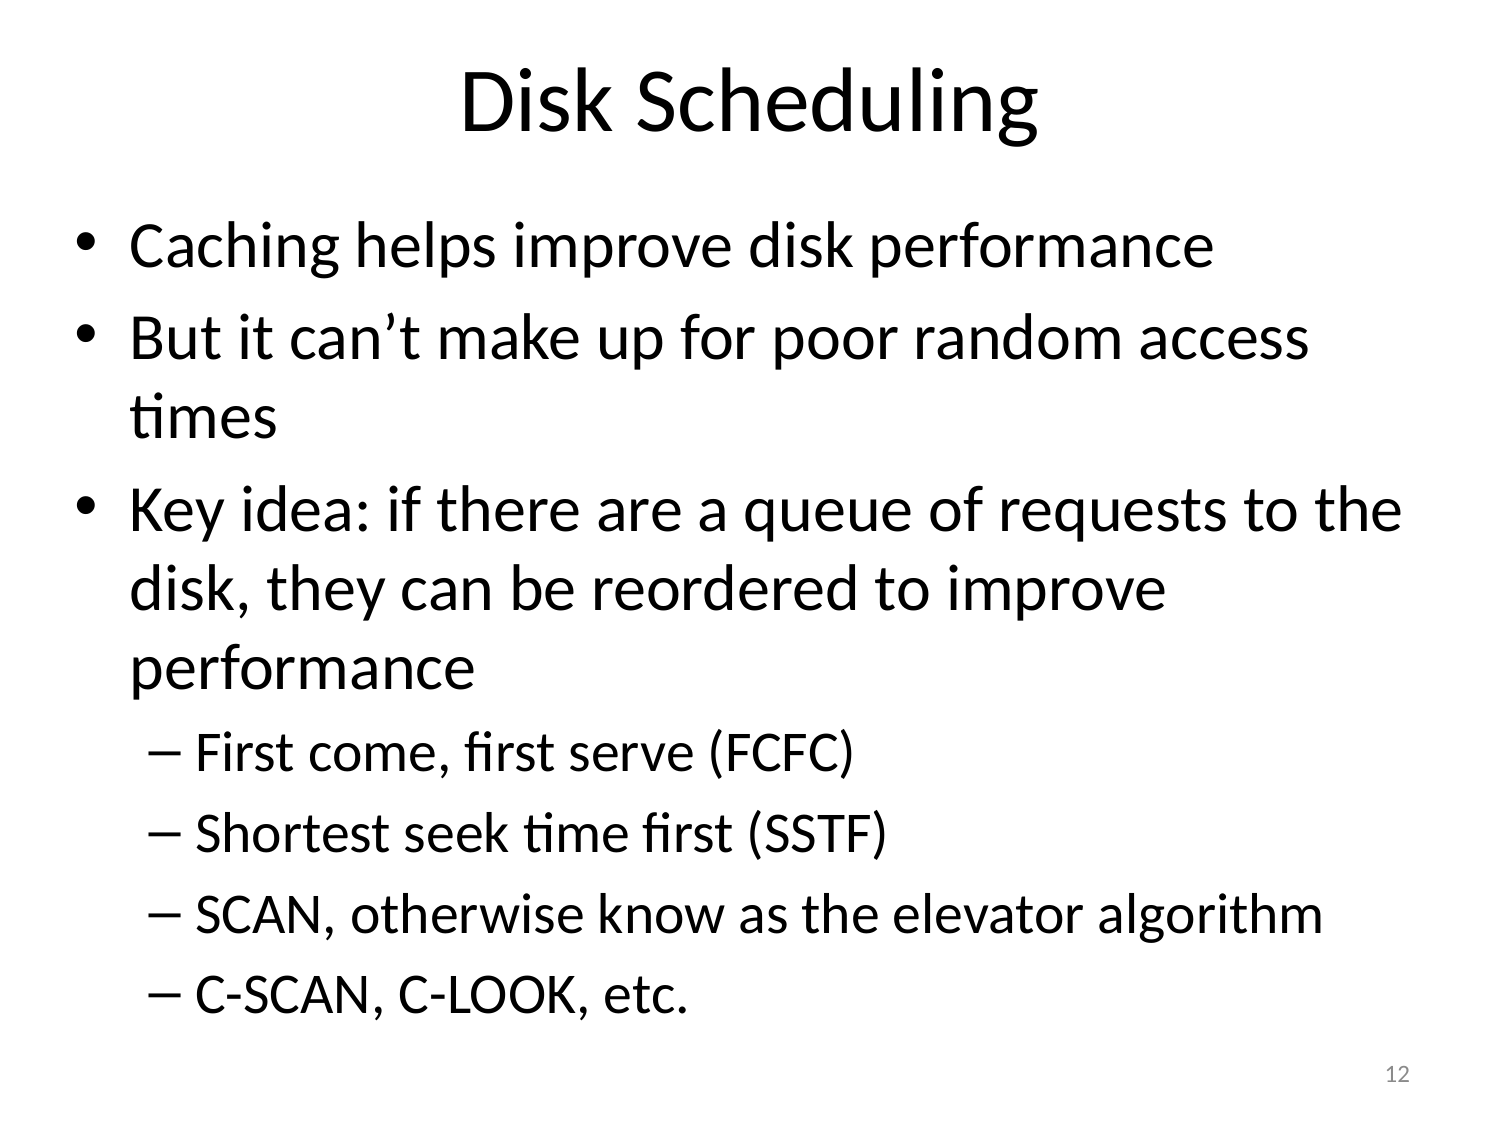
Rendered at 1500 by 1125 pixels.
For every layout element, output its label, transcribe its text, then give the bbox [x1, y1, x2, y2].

slide_number <number> [1074, 1042, 1425, 1103]
title Disk Scheduling [75, 1, 1425, 189]
list Caching helps improve disk performance But it can’t make up for poor random access times Key idea: if there are a queue of requests to the disk, they can be reordered to improve performance First come, first serve (FCFC) Shortest seek time first (SSTF) SCAN, otherwise know as the elevator algorithm C-SCAN, C-LOOK, etc. [59, 193, 1441, 1040]
